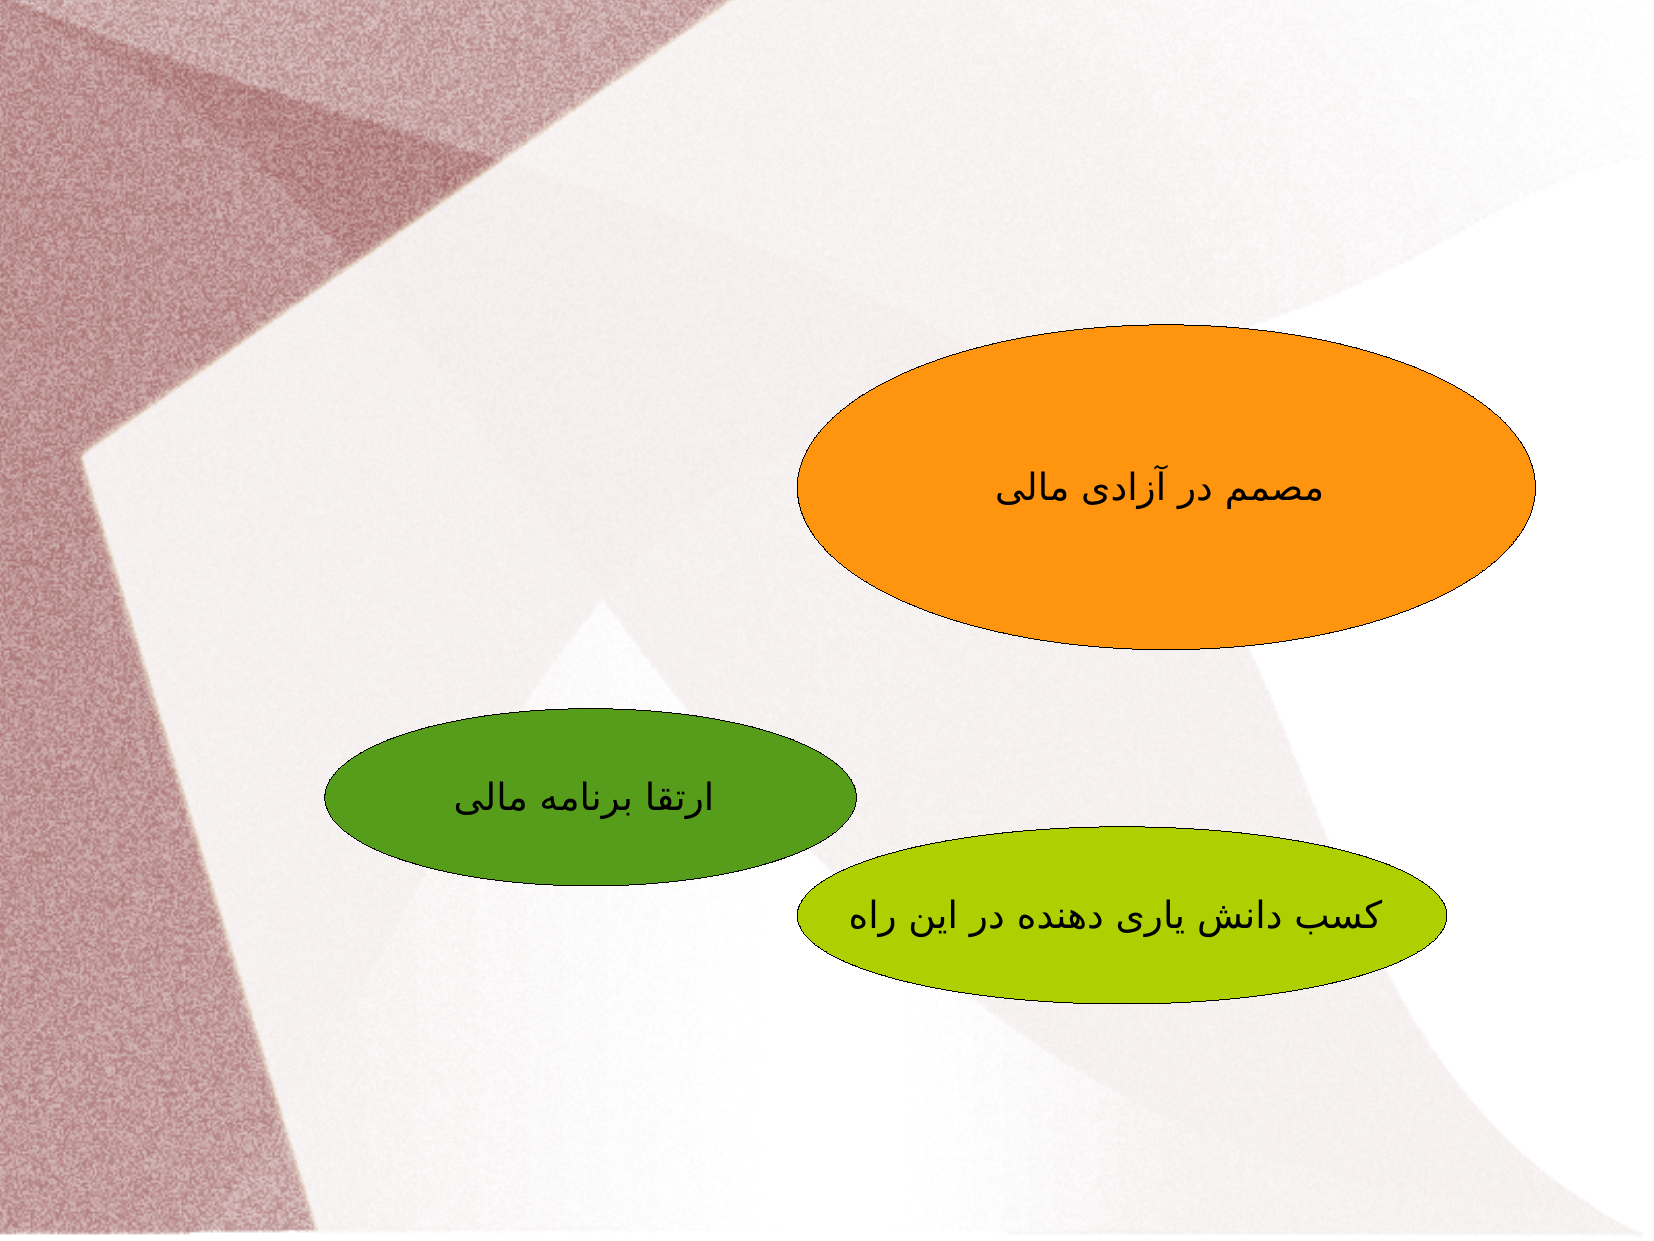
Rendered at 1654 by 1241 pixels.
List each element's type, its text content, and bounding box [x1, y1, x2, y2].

picture [0, 0, 1654, 1241]
text_box ارتقا برنامه مالی [324, 708, 857, 886]
text_box کسب دانش یاری دهنده در این راه [797, 826, 1447, 1004]
text_box مصمم در آزادی مالی [797, 324, 1536, 650]
